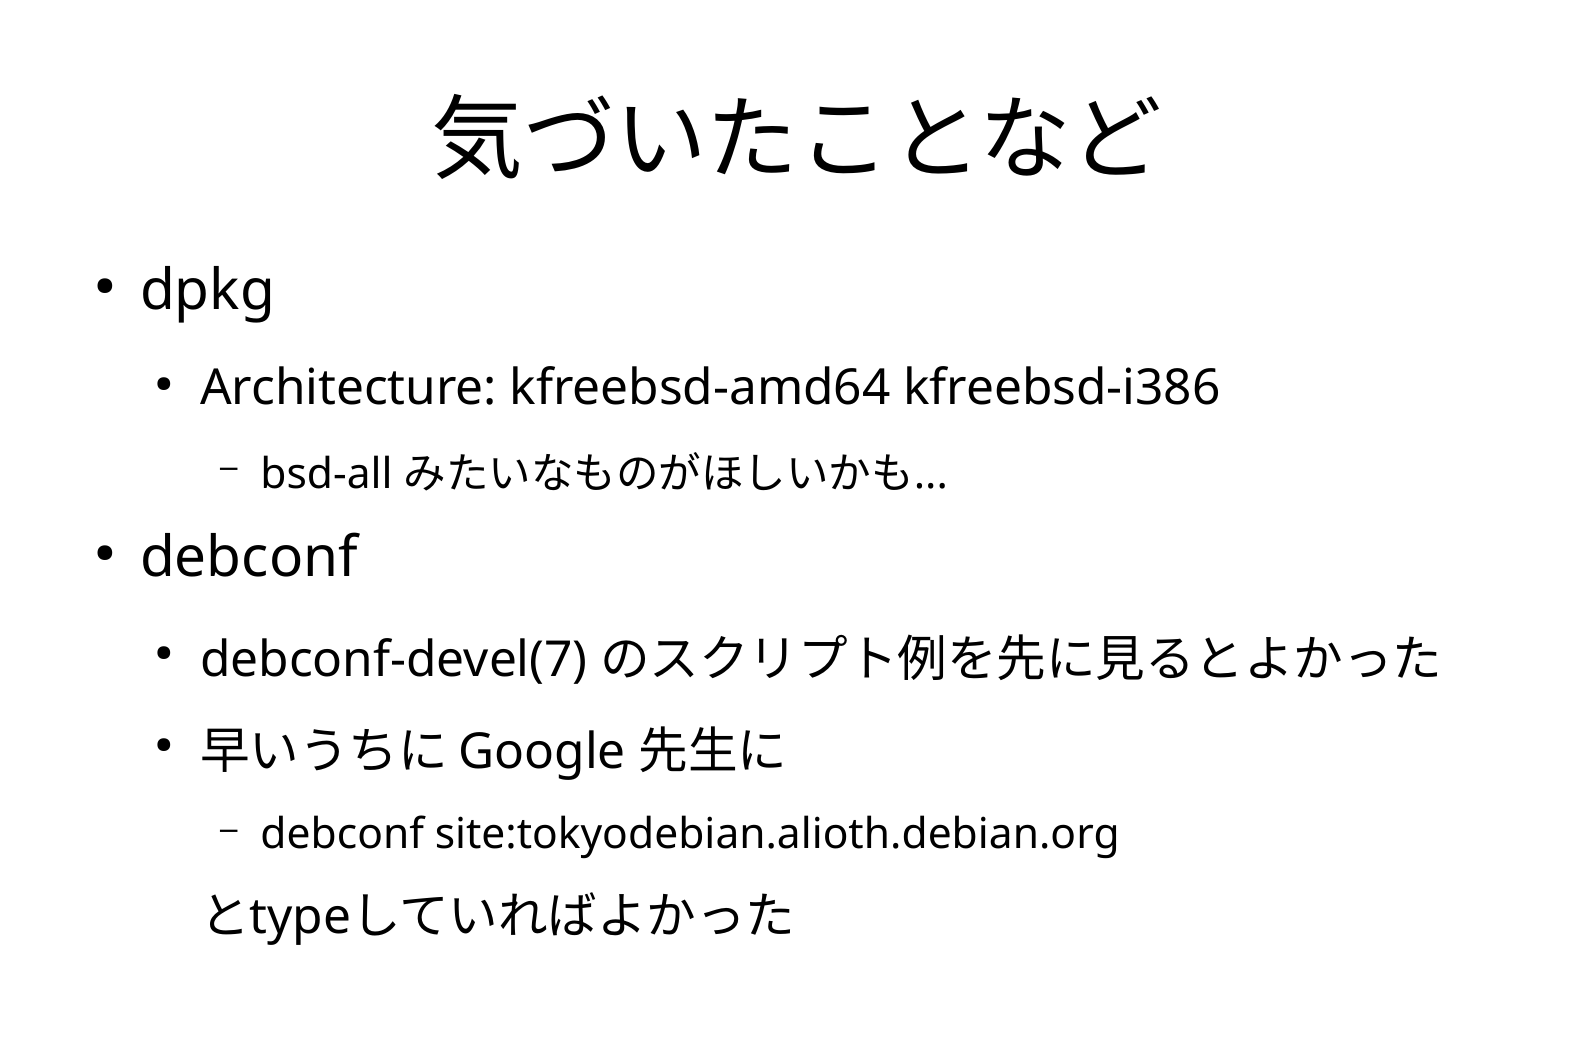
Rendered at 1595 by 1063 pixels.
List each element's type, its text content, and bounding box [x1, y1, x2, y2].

title 気づいたことなど [79, 49, 1515, 213]
list dpkg Architecture: kfreebsd-amd64 kfreebsd-i386 bsd-all みたいなものがほしいかも... debconf debconf-devel(7) のスクリプト例を先に見るとよかった 早いうちに Google 先生に debconf site:tokyodebian.alioth.debian.org とtypeしていればよかった [79, 248, 1515, 951]
